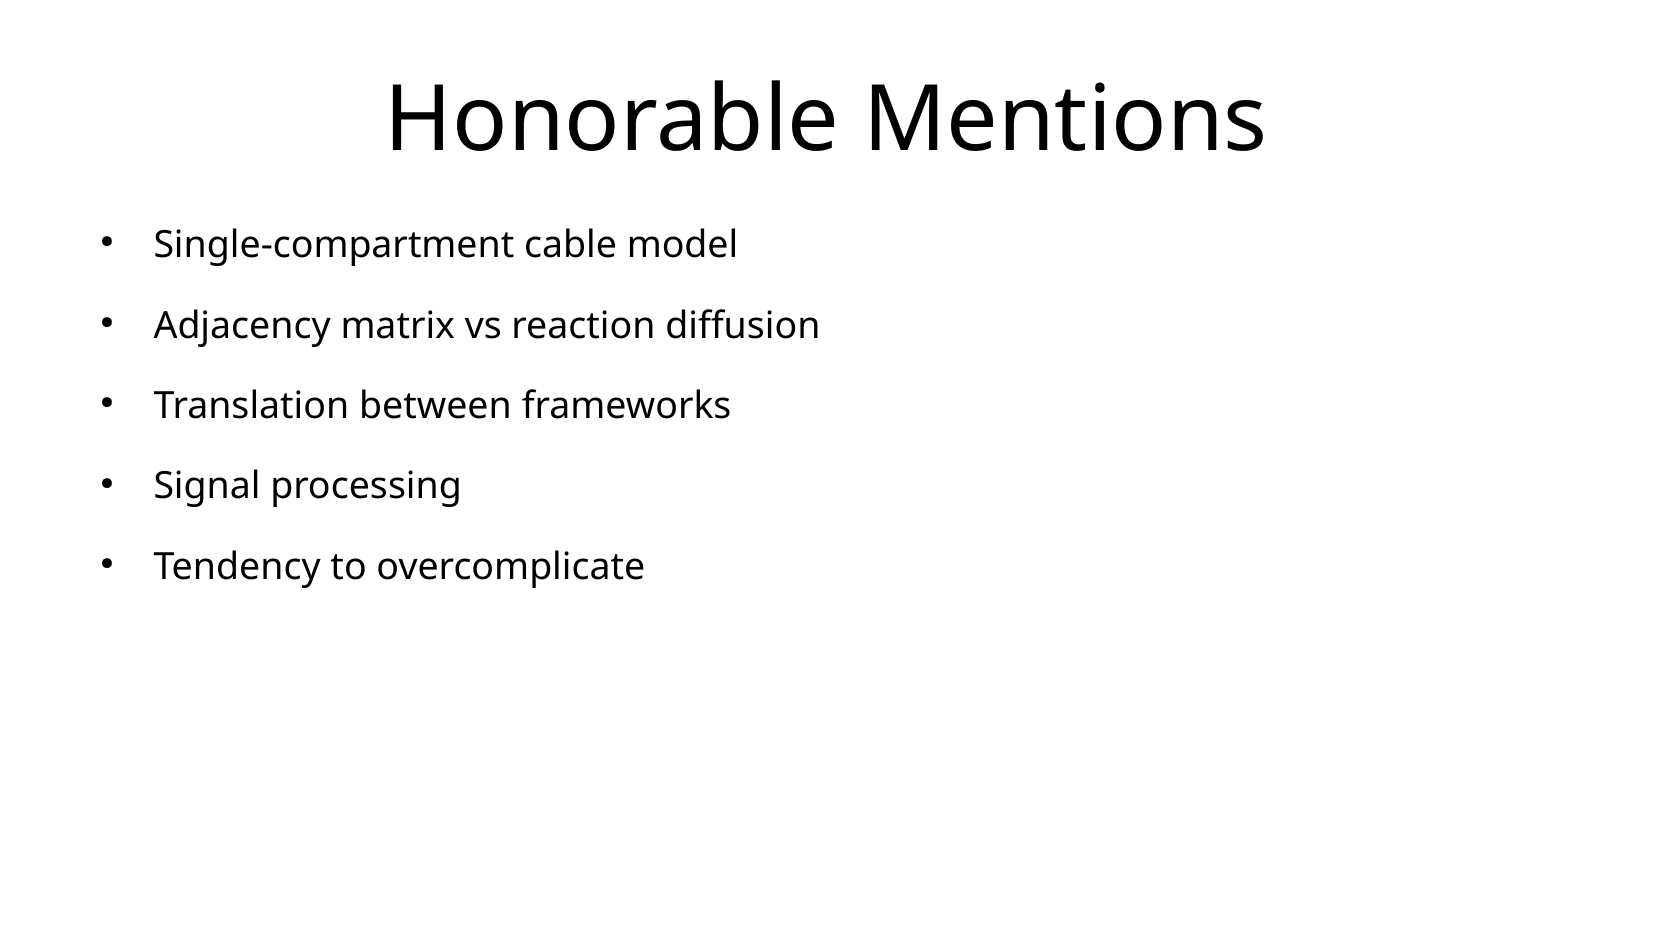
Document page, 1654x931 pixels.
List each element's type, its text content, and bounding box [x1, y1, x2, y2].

list Single-compartment cable model Adjacency matrix vs reaction diffusion Translation between frameworks Signal processing Tendency to overcomplicate [82, 217, 1571, 757]
title Honorable Mentions [82, 37, 1571, 193]
